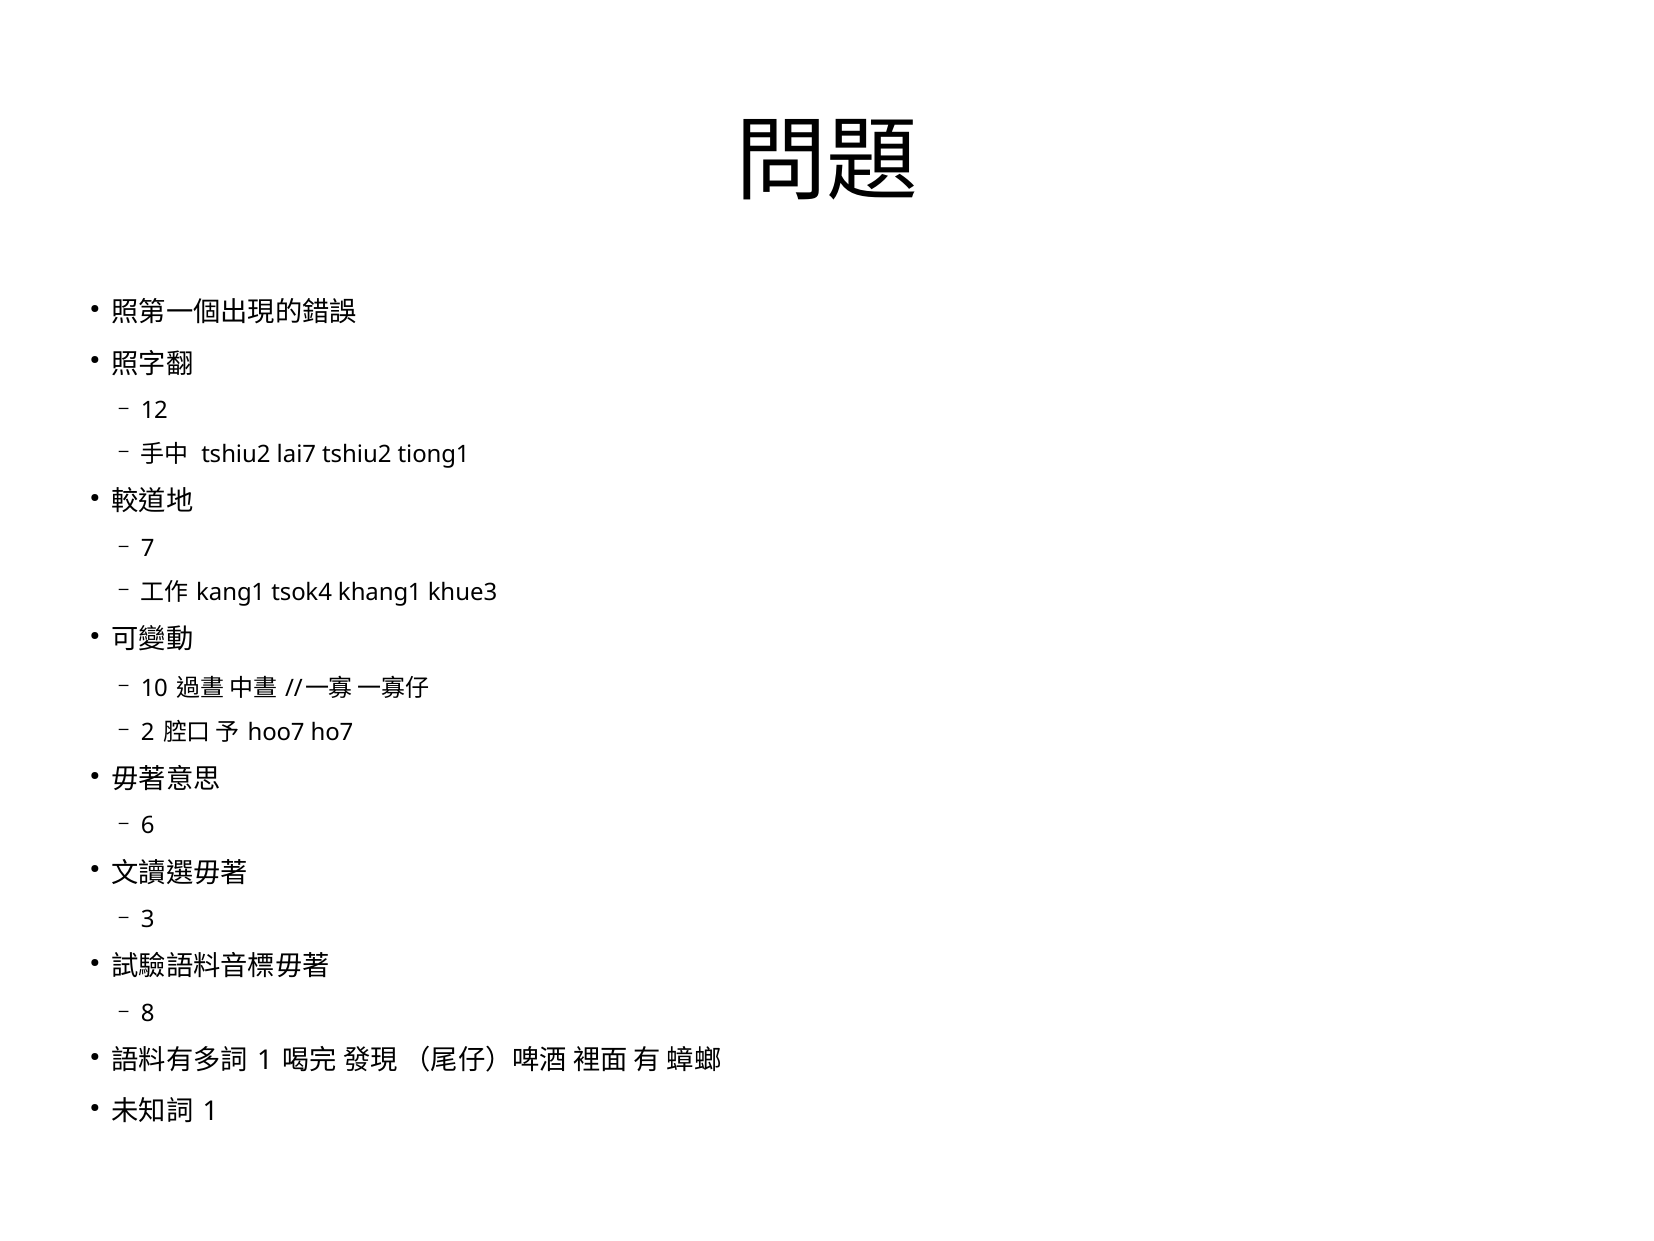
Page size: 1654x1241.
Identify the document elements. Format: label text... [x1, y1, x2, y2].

title 問題 [82, 49, 1571, 257]
list 照第一個出現的錯誤 照字翻 12 手中 tshiu2 lai7 tshiu2 tiong1 較道地 7 工作 kang1 tsok4 khang1 khue3 可變動 10 過晝 中晝 //一寡 一寡仔 2 腔口 予 hoo7 ho7 毋著意思 6 文讀選毋著 3 試驗語料音標毋著 8 語料有多詞 1 喝完 發現 （尾仔）啤酒 裡面 有 蟑螂 未知詞 1 [82, 290, 1538, 1137]
